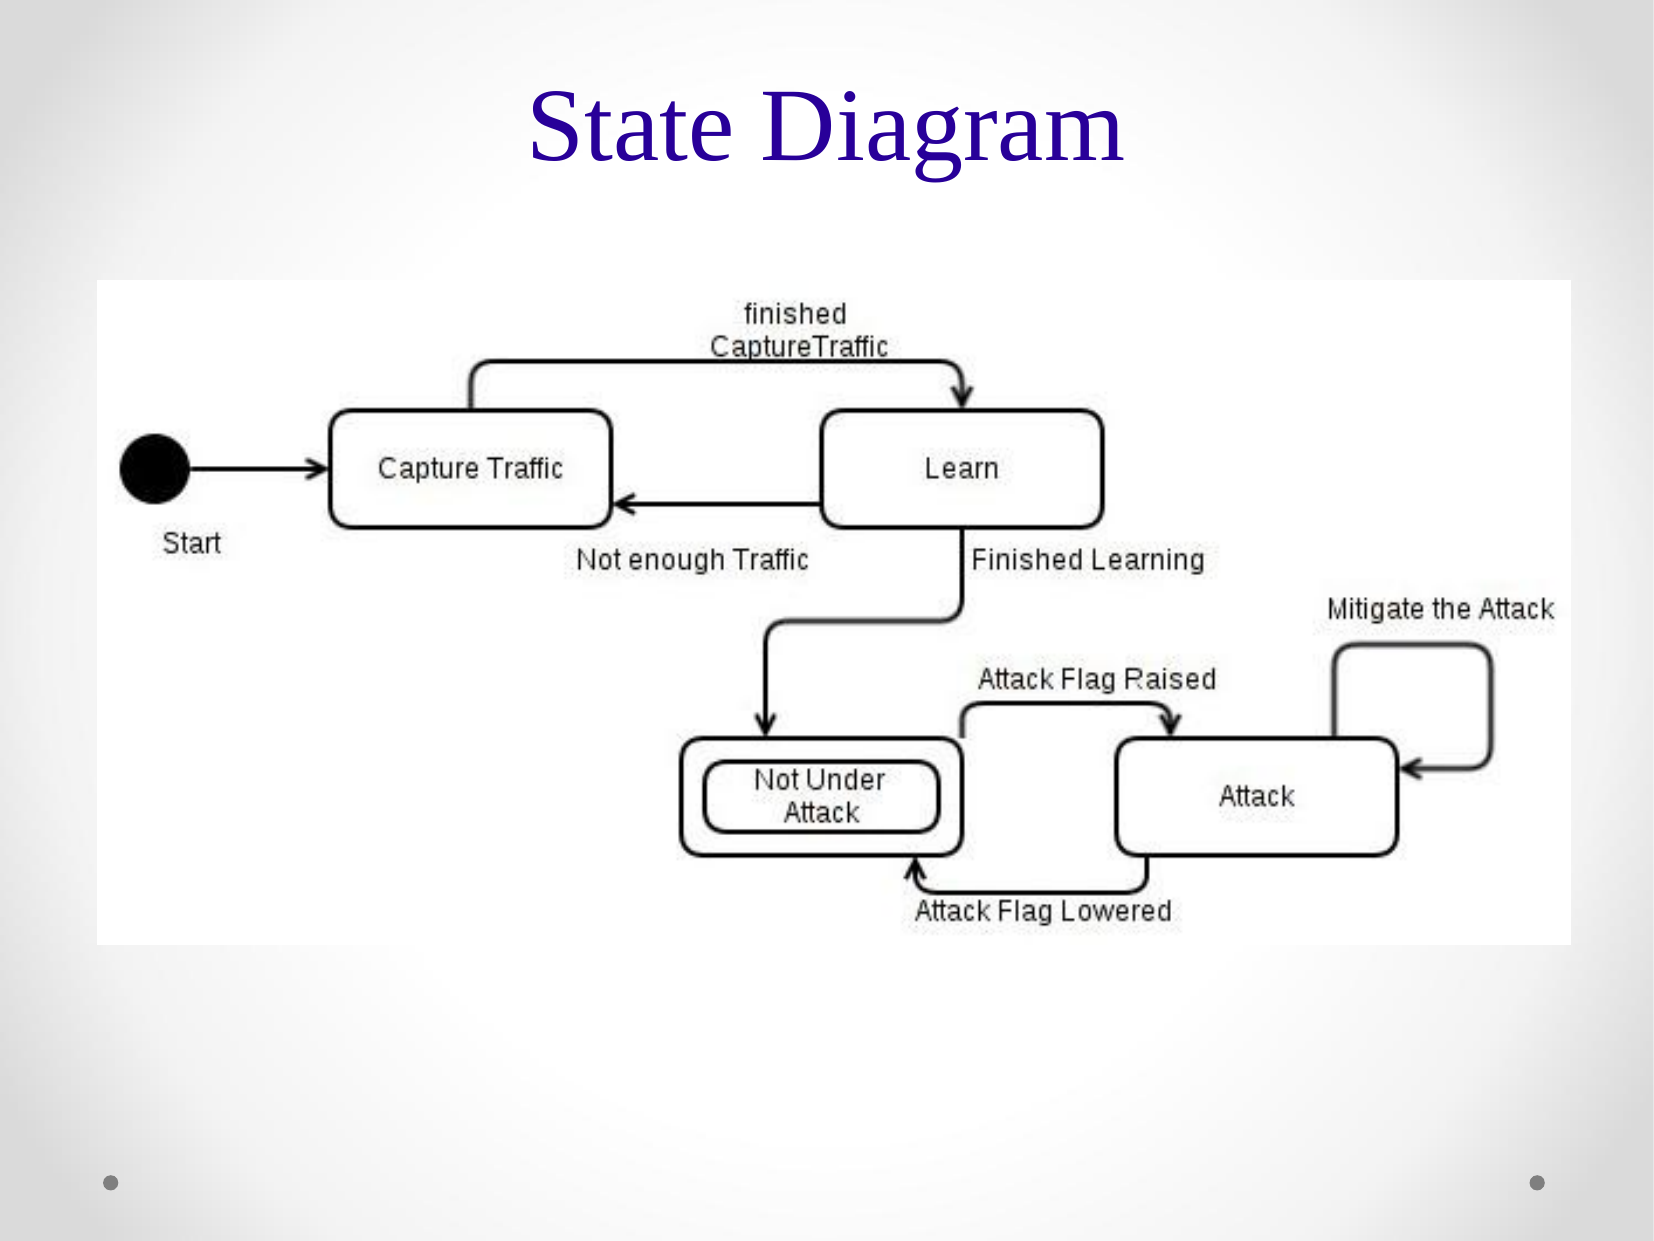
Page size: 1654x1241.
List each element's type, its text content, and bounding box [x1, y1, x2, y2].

picture [0, 0, 1654, 1241]
title State Diagram [82, 35, 1571, 189]
